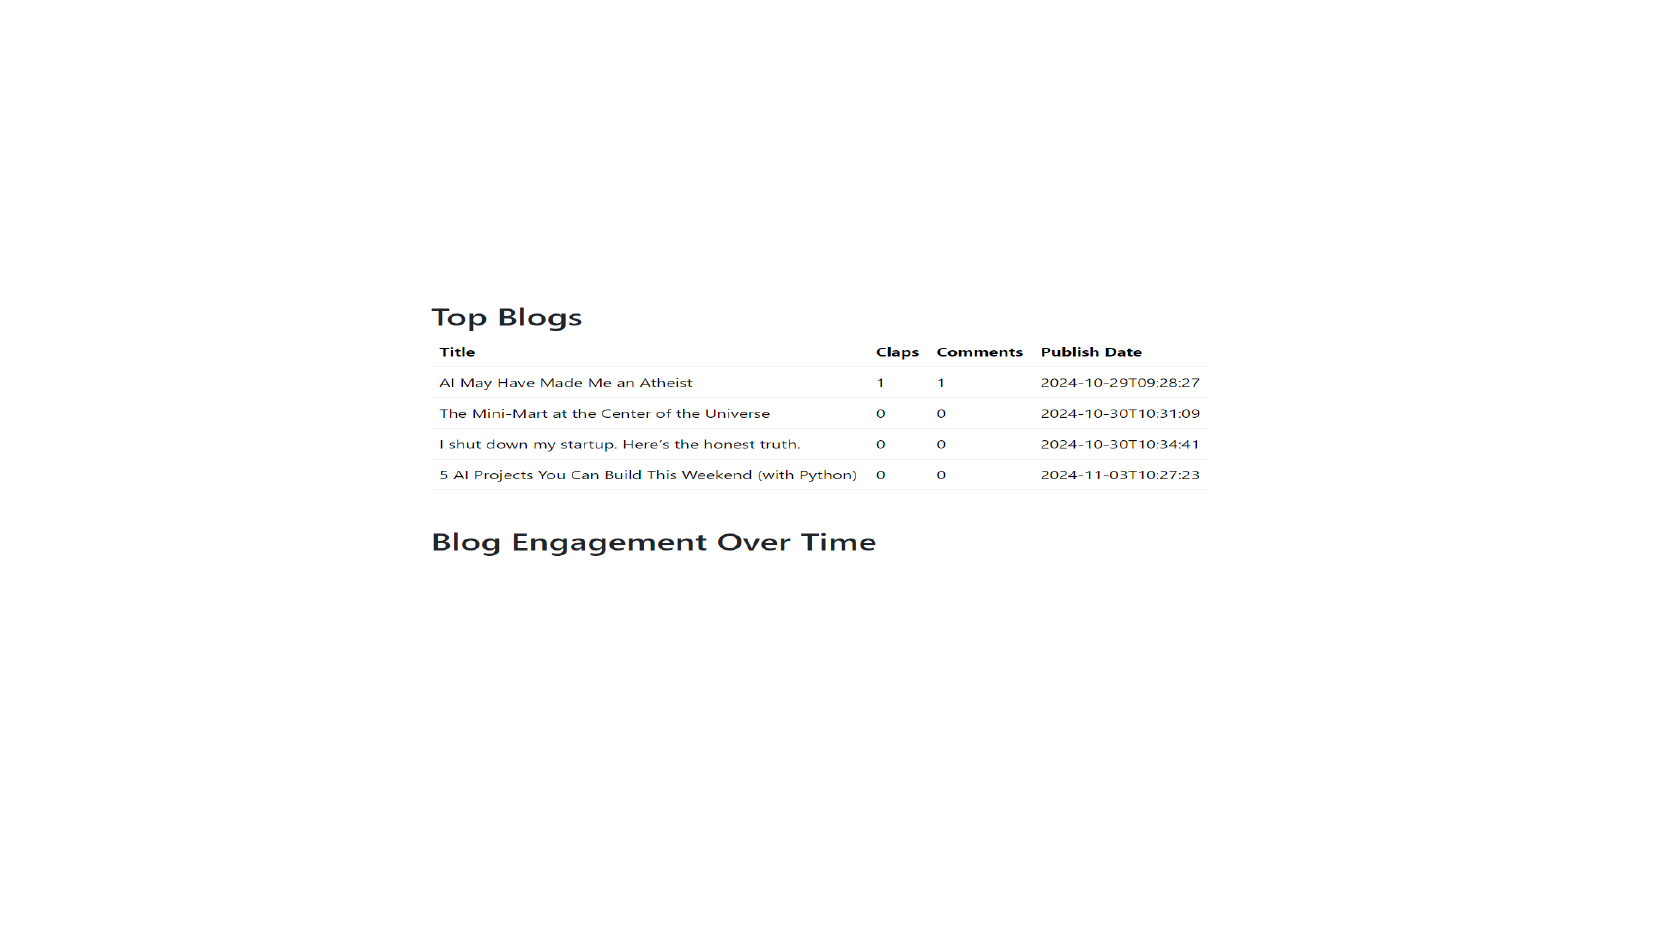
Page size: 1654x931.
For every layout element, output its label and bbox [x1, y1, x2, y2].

picture [5, 265, 1624, 561]
